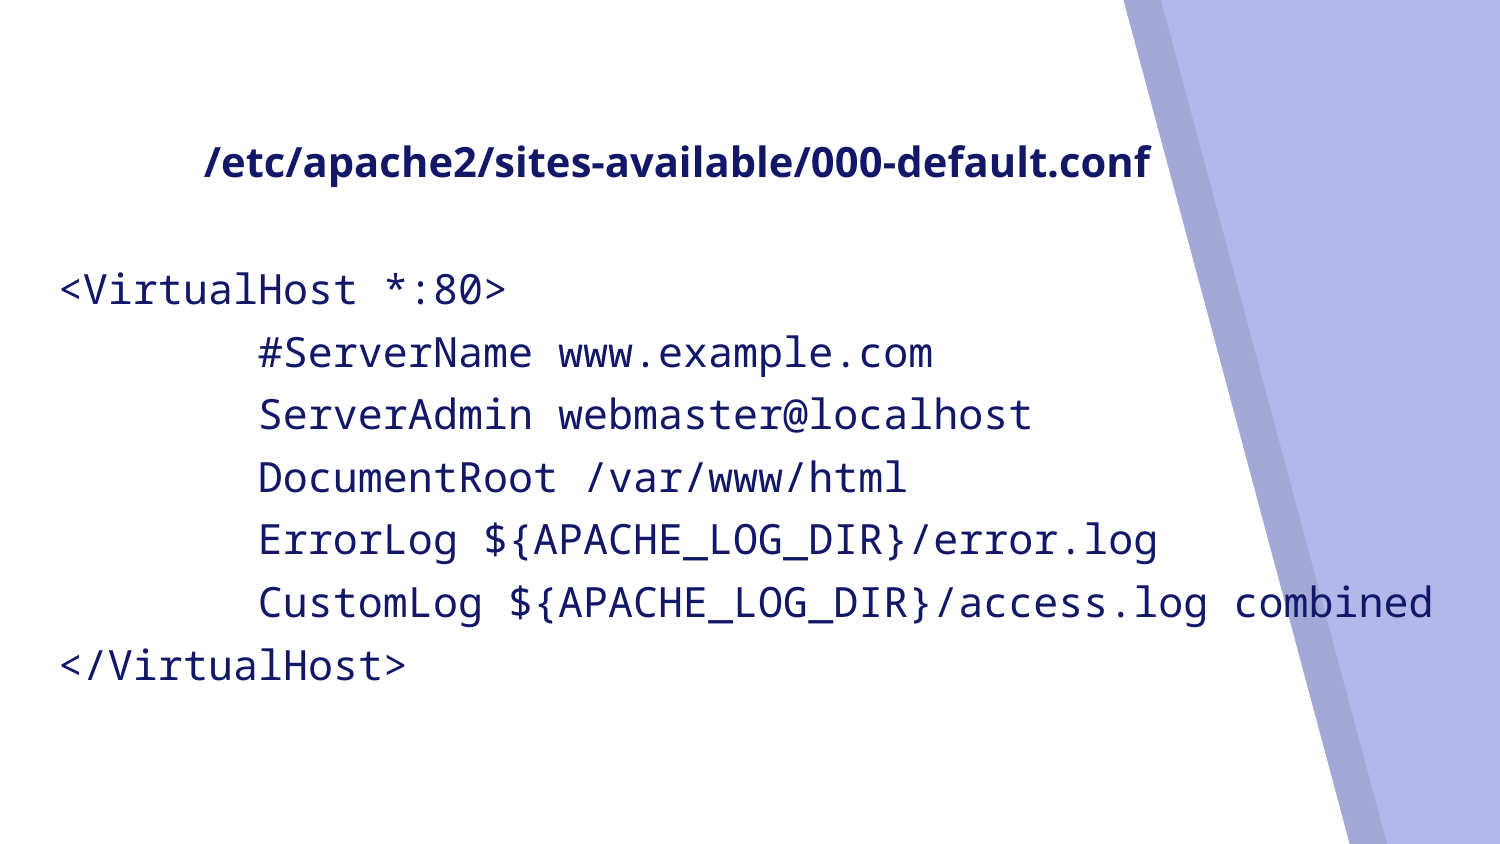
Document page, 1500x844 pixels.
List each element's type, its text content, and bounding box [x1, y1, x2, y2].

title /etc/apache2/sites-available/000-default.conf [188, 121, 1300, 201]
list <VirtualHost *:80> #ServerName www.example.com ServerAdmin webmaster@localhost DocumentRoot /var/www/html ErrorLog ${APACHE_LOG_DIR}/error.log CustomLog ${APACHE_LOG_DIR}/access.log combined </VirtualHost> [42, 248, 1477, 497]
